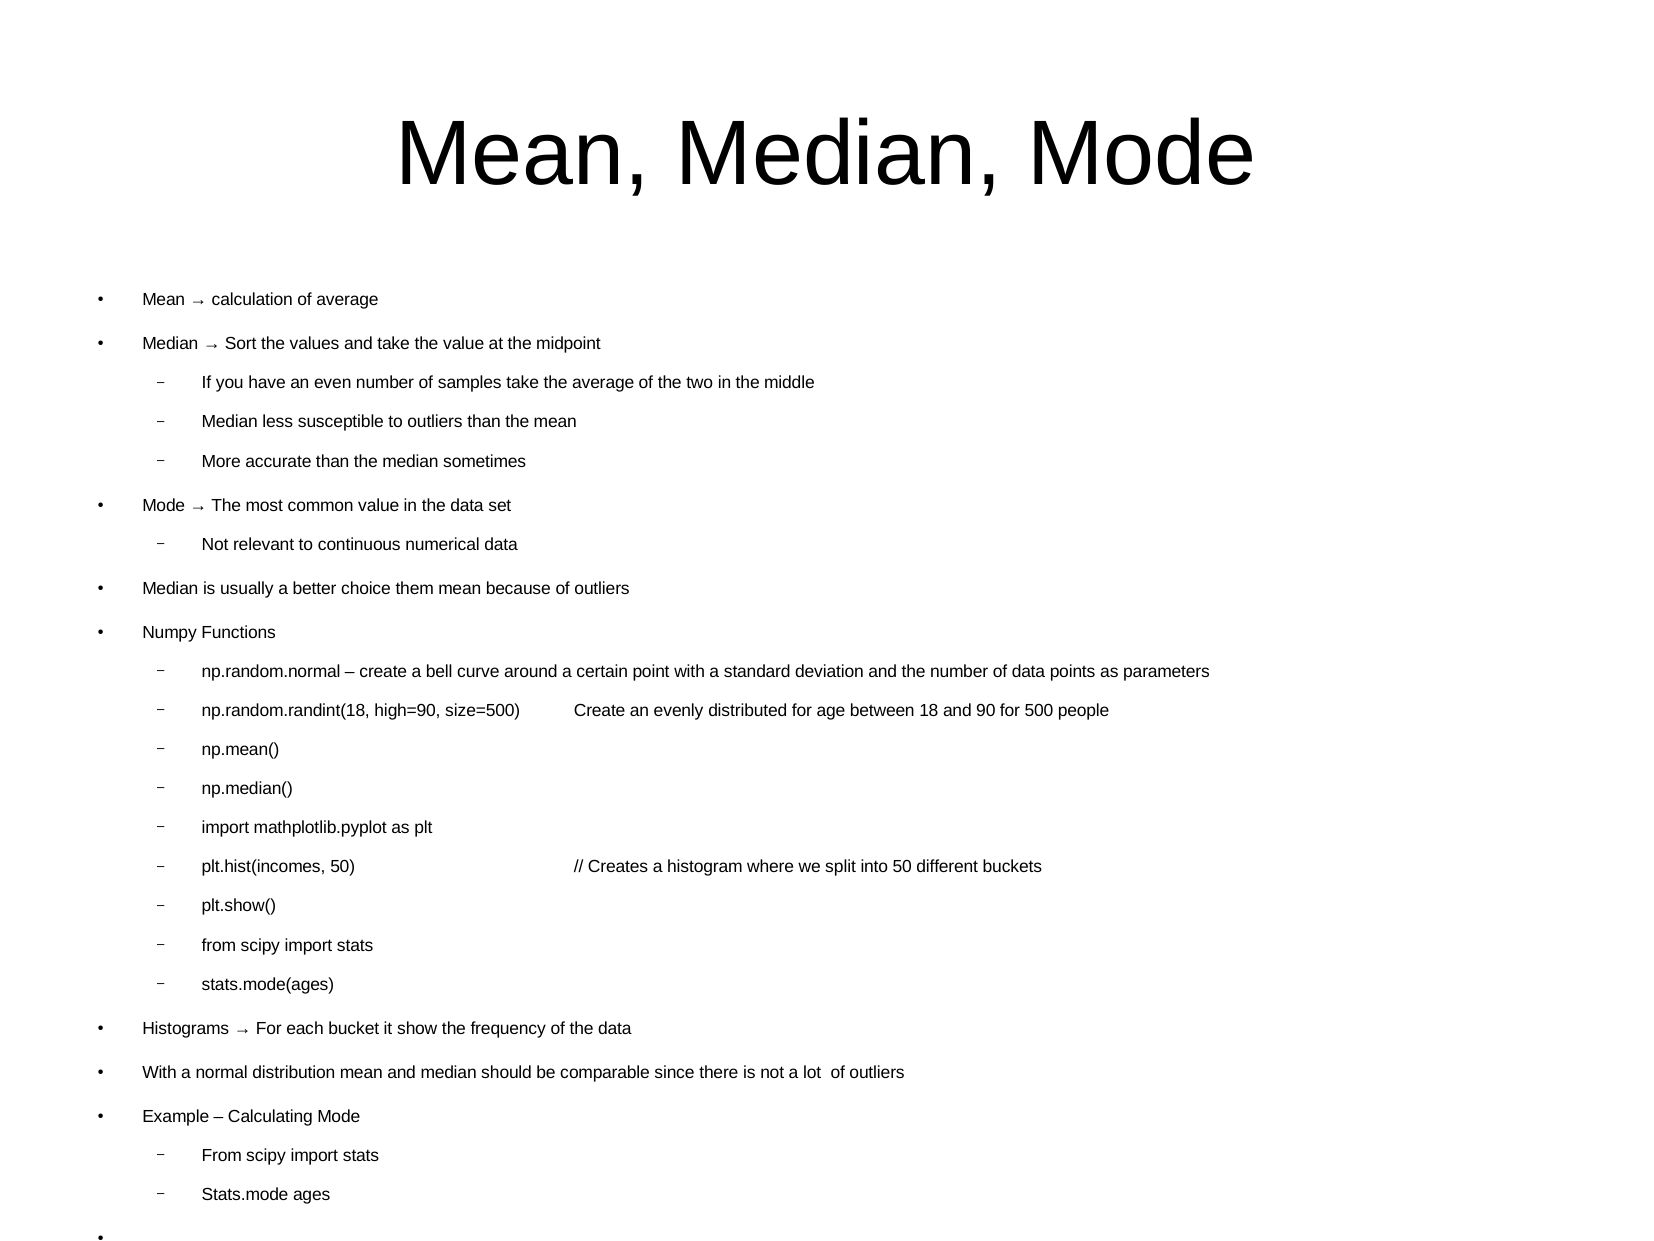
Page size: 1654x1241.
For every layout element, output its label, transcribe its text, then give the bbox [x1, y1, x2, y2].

list Mean → calculation of average Median → Sort the values and take the value at the midpoint If you have an even number of samples take the average of the two in the middle Median less susceptible to outliers than the mean More accurate than the median sometimes Mode → The most common value in the data set Not relevant to continuous numerical data Median is usually a better choice them mean because of outliers Numpy Functions np.random.normal – create a bell curve around a certain point with a standard deviation and the number of data points as parameters np.random.randint(18, high=90, size=500) Create an evenly distributed for age between 18 and 90 for 500 people np.mean() np.median() import mathplotlib.pyplot as plt plt.hist(incomes, 50) // Creates a histogram where we split into 50 different buckets plt.show() from scipy import stats stats.mode(ages) Histograms → For each bucket it show the frequency of the data With a normal distribution mean and median should be comparable since there is not a lot of outliers Example – Calculating Mode From scipy import stats Stats.mode ages [82, 290, 1571, 1205]
title Mean, Median, Mode [82, 49, 1571, 257]
